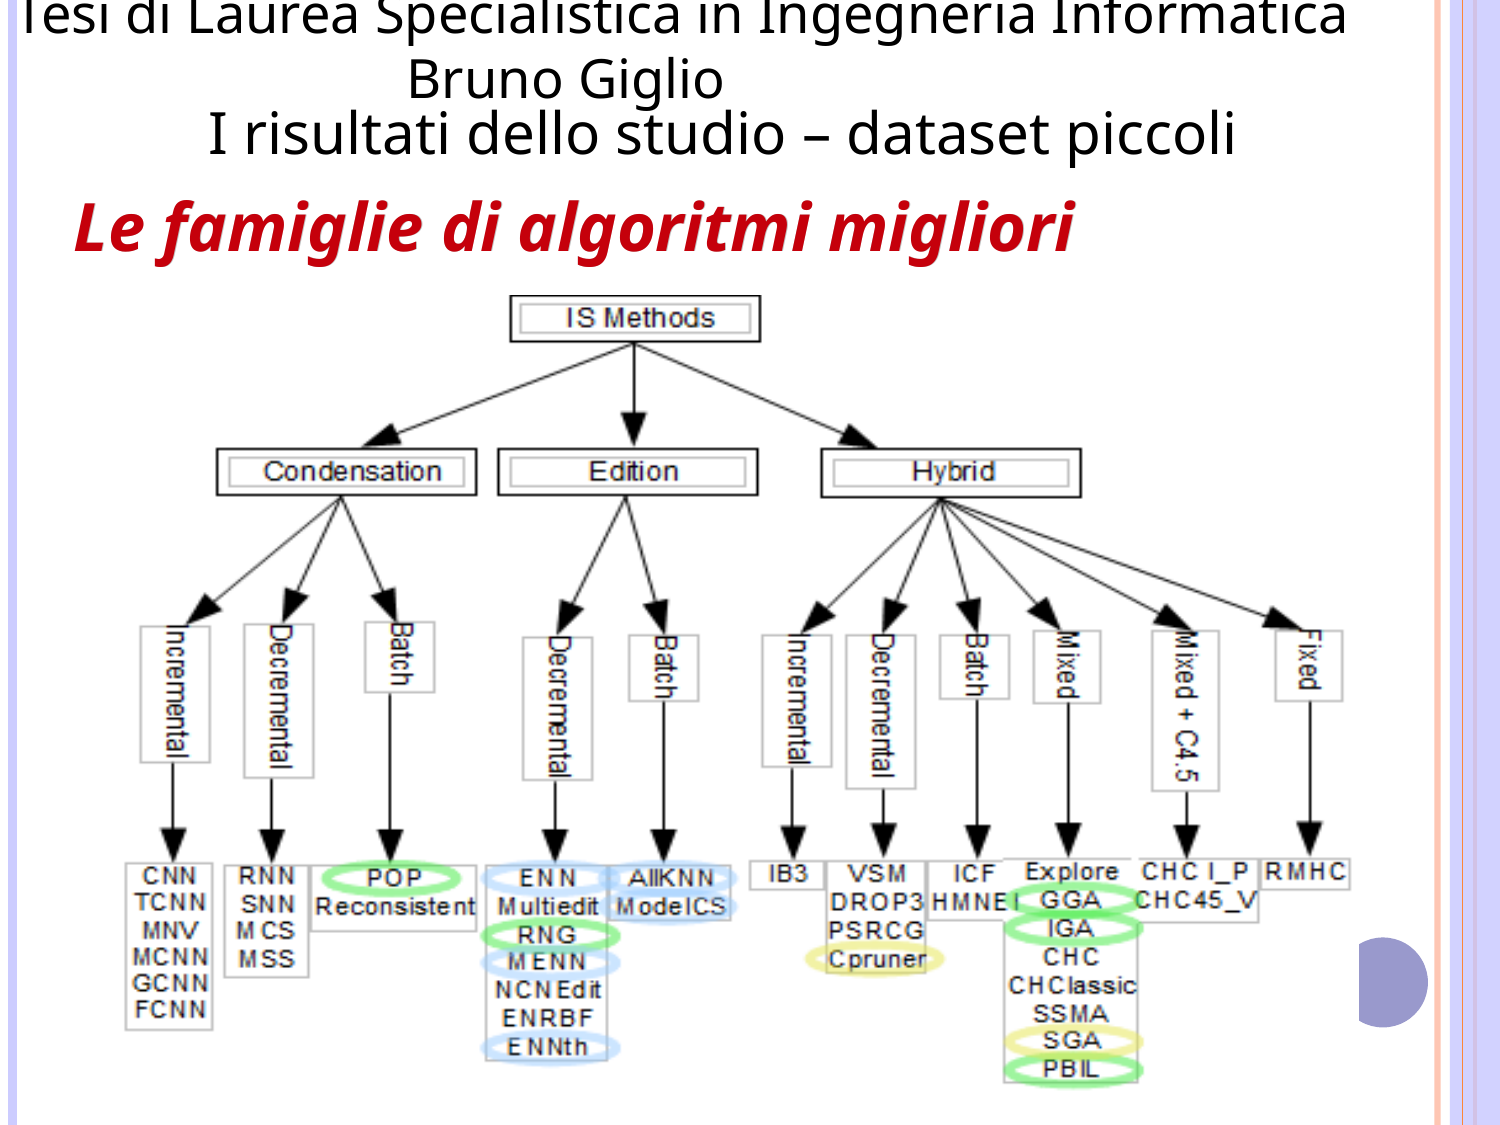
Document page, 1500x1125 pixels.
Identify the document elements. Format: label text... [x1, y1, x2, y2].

text_box I risultati dello studio – dataset piccoli [29, 88, 1418, 178]
picture [118, 295, 1359, 1093]
text_box Le famiglie di algoritmi migliori [59, 177, 1500, 296]
title Tesi di Laurea Specialistica in Ingegneria Informatica Bruno Giglio [0, 0, 1477, 89]
